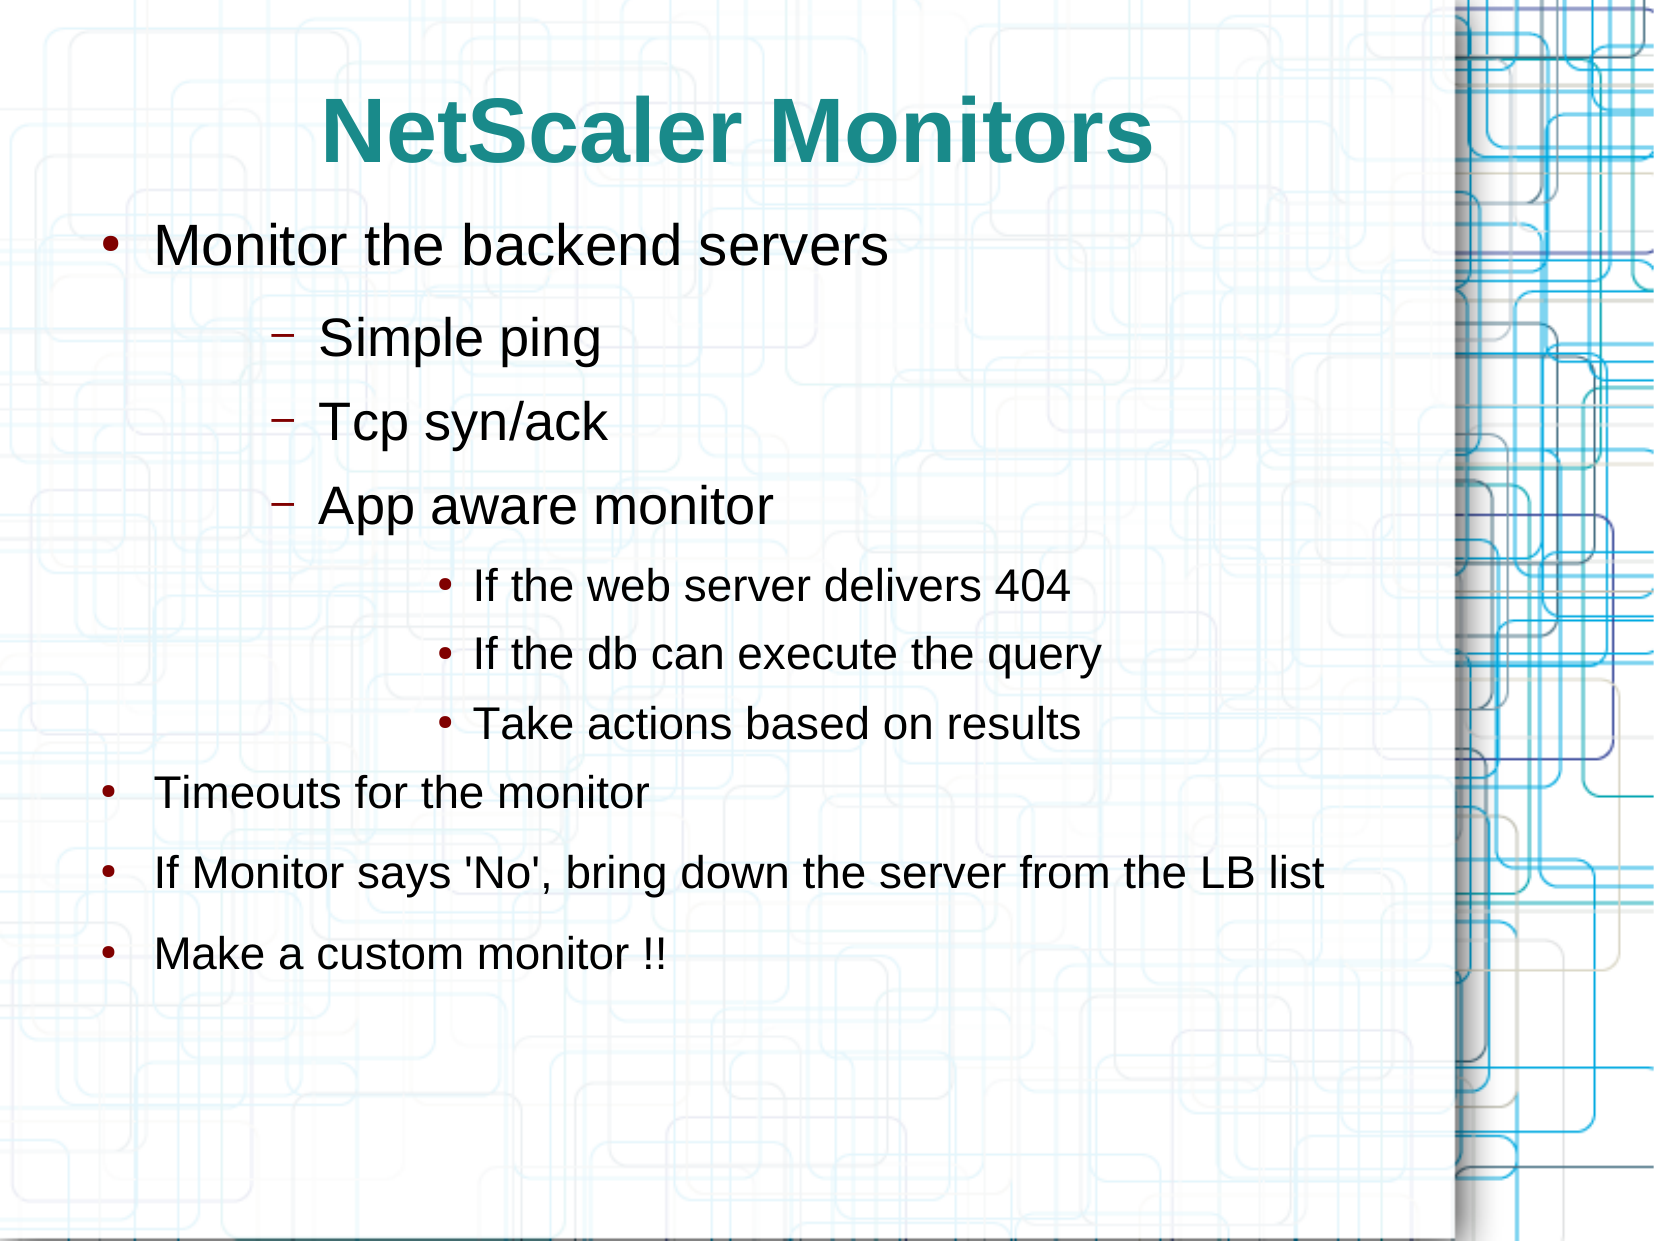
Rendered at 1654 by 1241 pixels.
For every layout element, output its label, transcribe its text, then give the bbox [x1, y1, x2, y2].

list Monitor the backend servers Simple ping Tcp syn/ack App aware monitor If the web server delivers 404 If the db can execute the query Take actions based on results Timeouts for the monitor If Monitor says 'No', bring down the server from the LB list Make a custom monitor !! [82, 212, 1418, 1087]
title NetScaler Monitors [59, 49, 1418, 213]
picture [0, 0, 1654, 1241]
